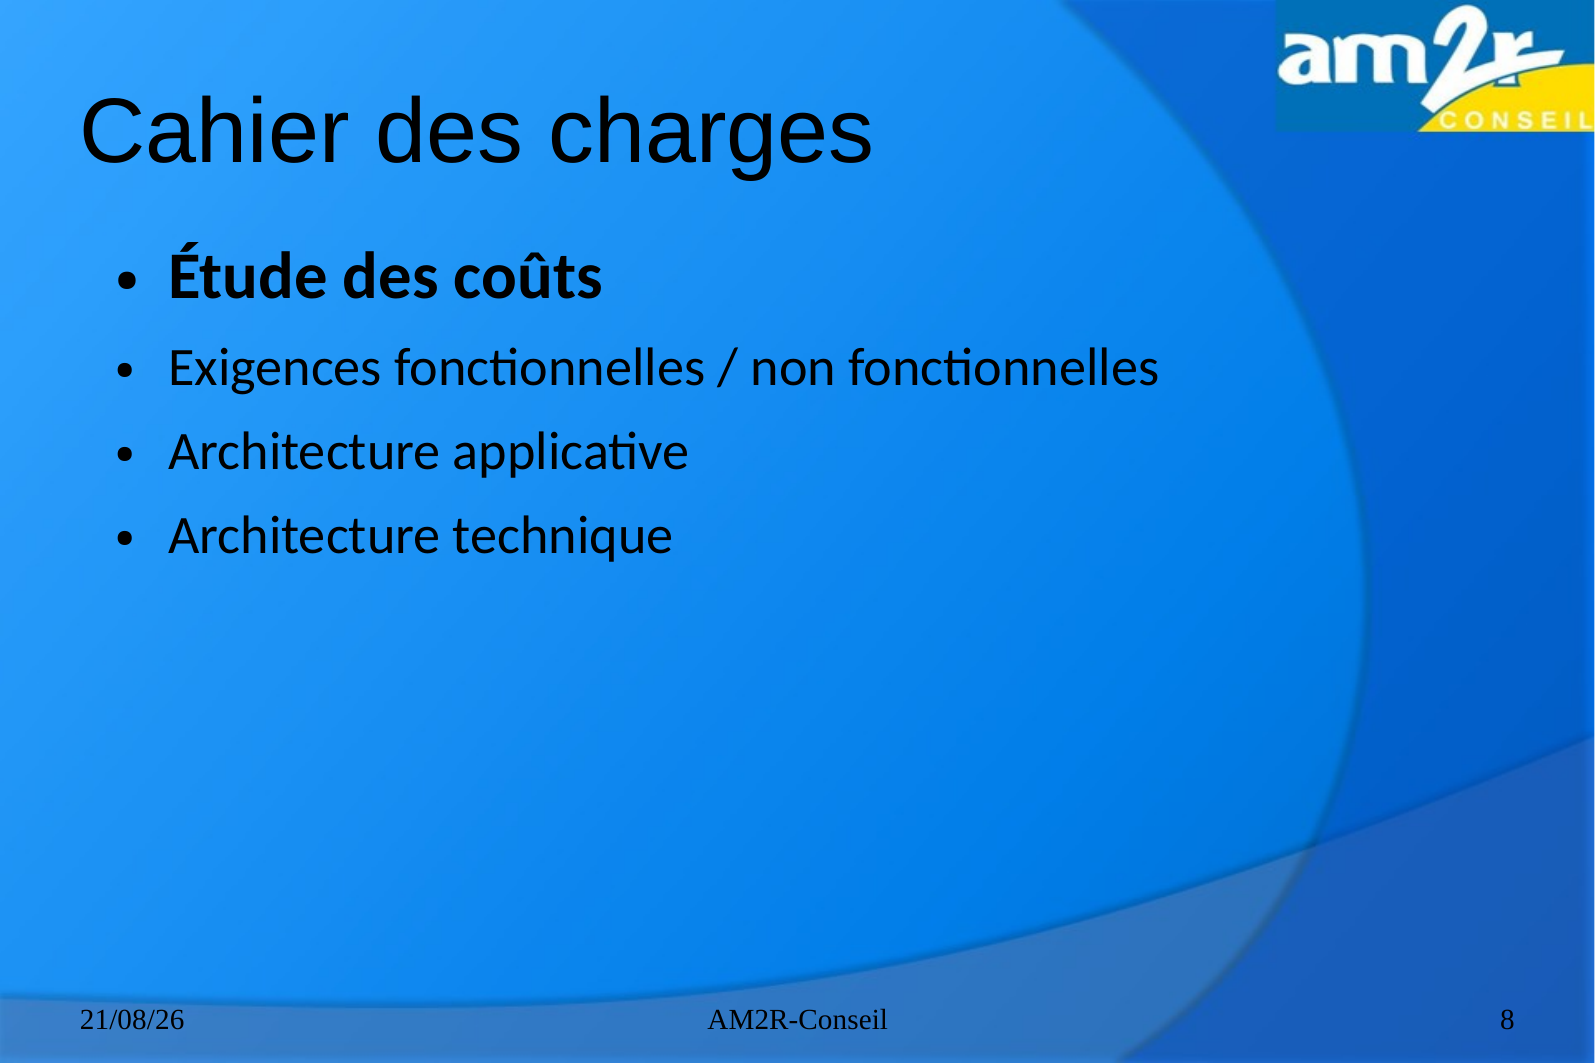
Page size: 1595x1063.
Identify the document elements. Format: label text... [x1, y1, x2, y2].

list Étude des coûts Exigences fonctionnelles / non fonctionnelles Architecture applicative Architecture technique [79, 248, 1515, 960]
title Cahier des charges [79, 49, 1241, 213]
picture [0, 0, 1595, 1063]
